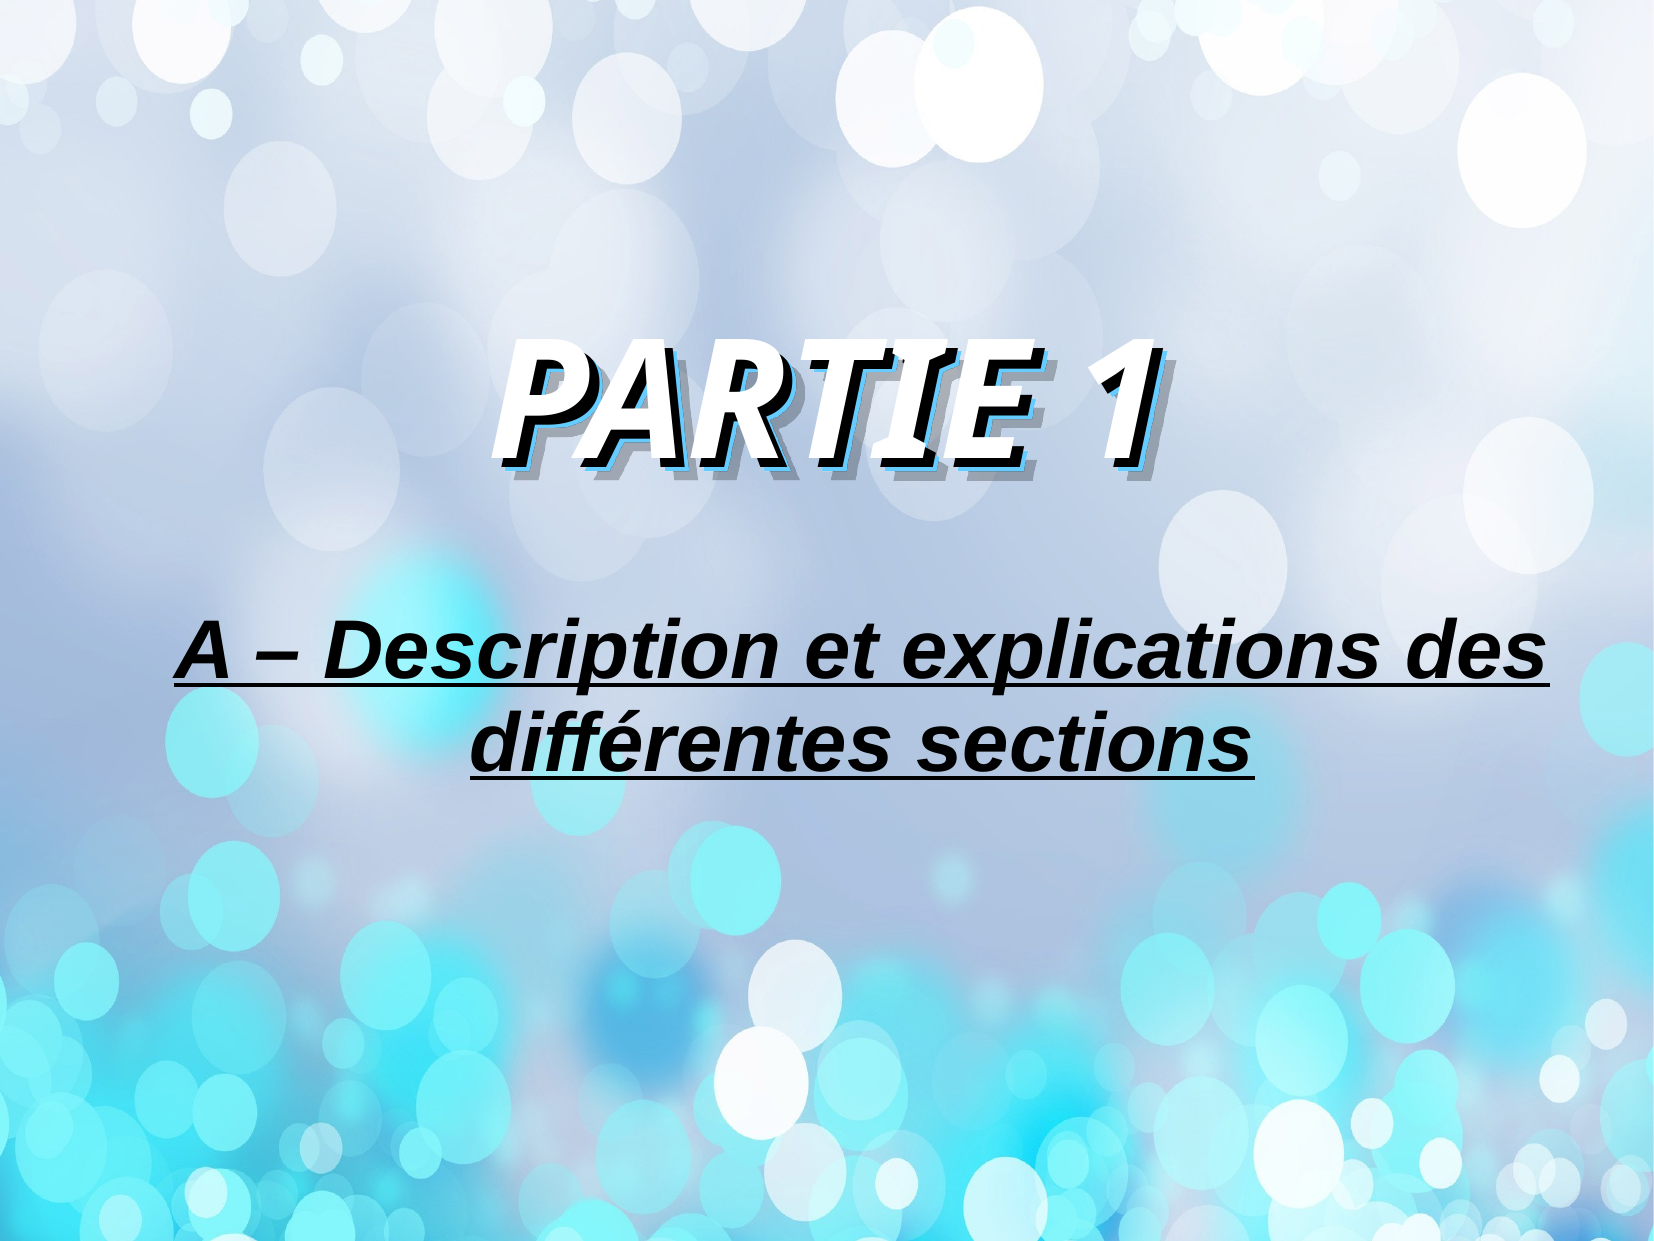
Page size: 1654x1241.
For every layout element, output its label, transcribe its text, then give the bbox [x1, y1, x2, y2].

picture [0, 0, 1654, 1241]
list A – Description et explications des différentes sections [82, 290, 1571, 1109]
